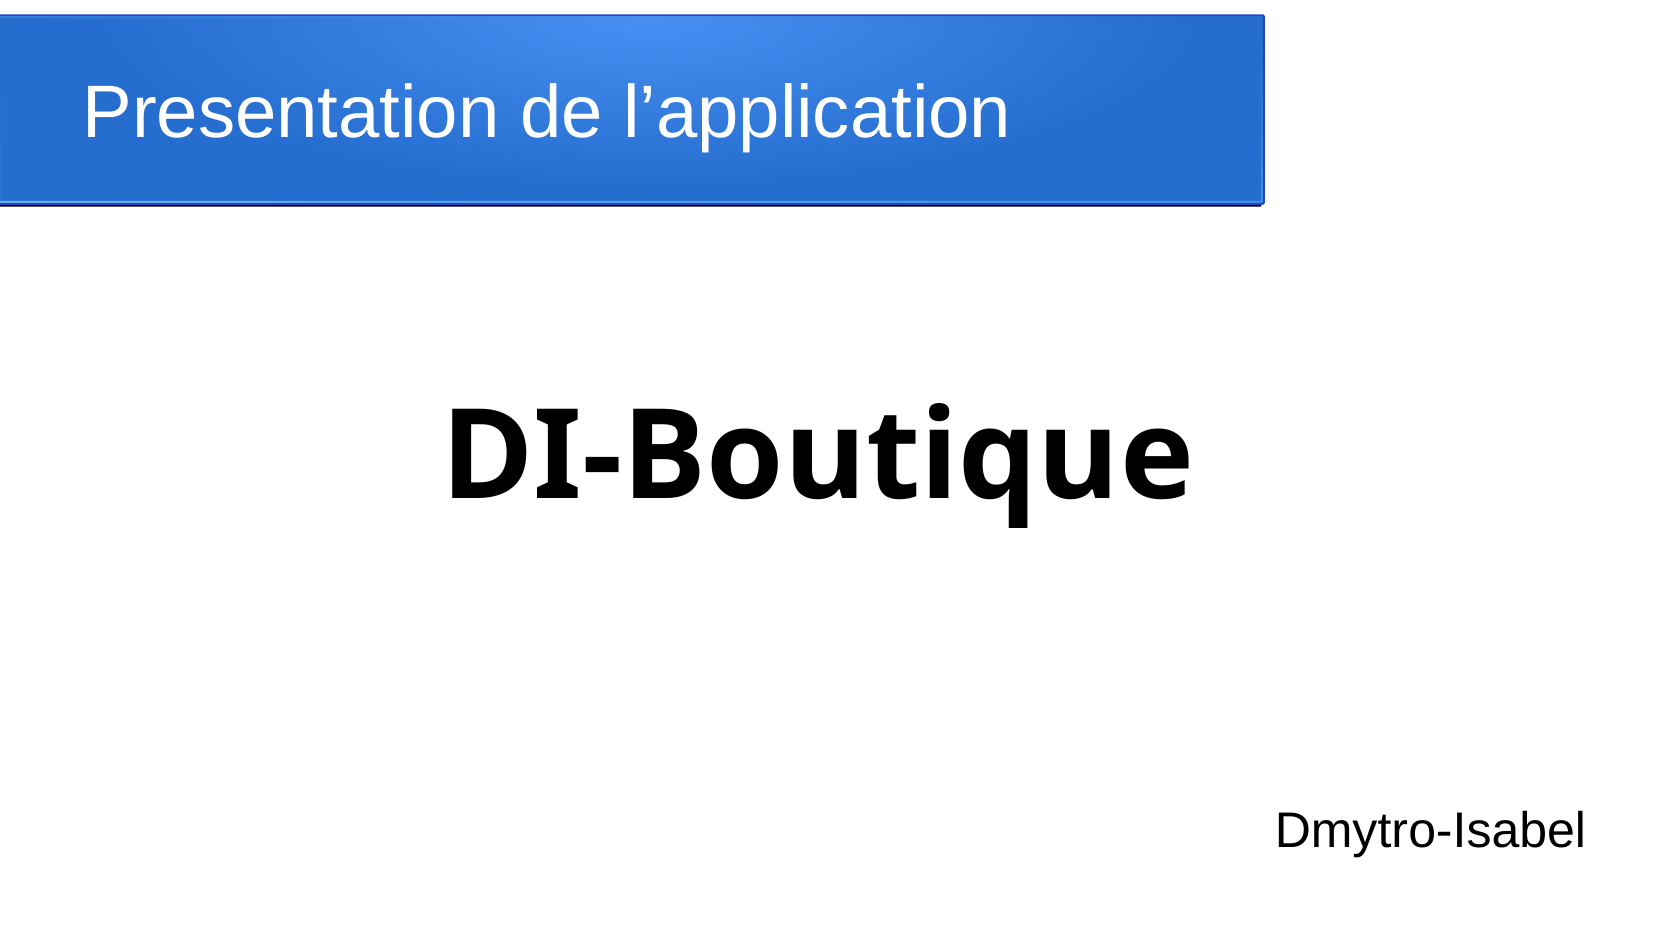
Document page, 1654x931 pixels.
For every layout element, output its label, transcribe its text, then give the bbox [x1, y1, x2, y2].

subtitle DI-Boutique [73, 239, 1563, 661]
title Presentation de l’application [82, 35, 1235, 189]
text_box Dmytro-Isabel [1260, 795, 1606, 886]
